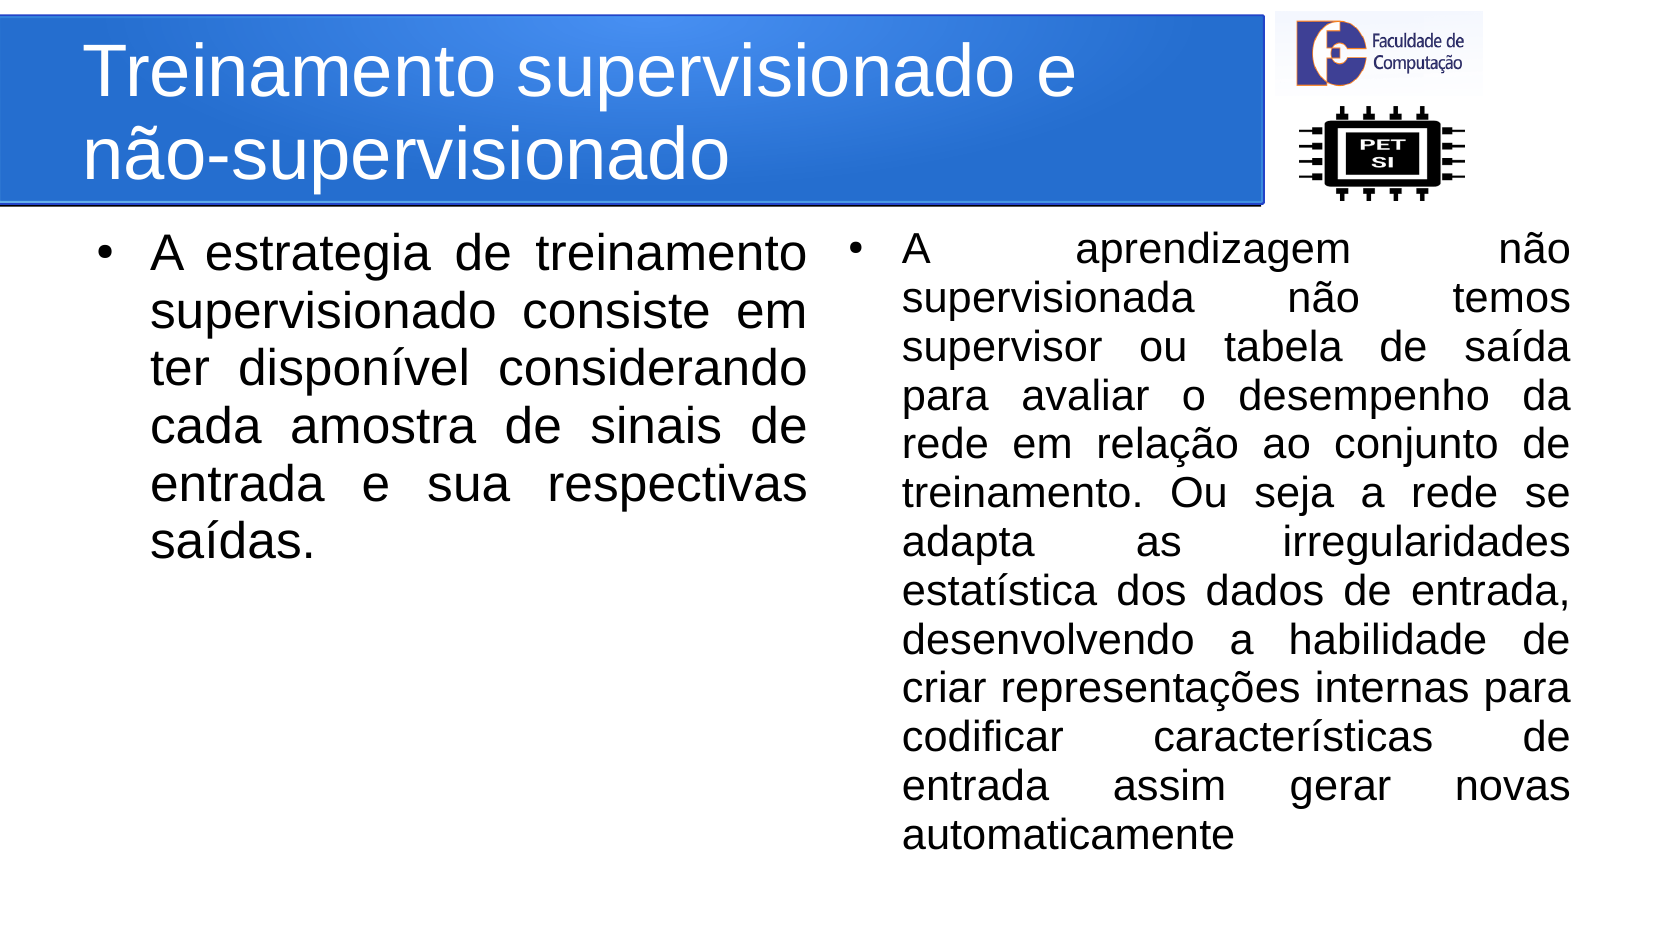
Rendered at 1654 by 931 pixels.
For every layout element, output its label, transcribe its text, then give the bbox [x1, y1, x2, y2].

list A estrategia de treinamento supervisionado consiste em ter disponível considerando cada amostra de sinais de entrada e sua respectivas saídas. [82, 224, 809, 662]
picture [1299, 106, 1465, 201]
title Treinamento supervisionado e não-supervisionado [82, 29, 1235, 196]
picture [1275, 11, 1483, 96]
list A aprendizagem não supervisionada não temos supervisor ou tabela de saída para avaliar o desempenho da rede em relação ao conjunto de treinamento. Ou seja a rede se adapta as irregularidades estatística dos dados de entrada, desenvolvendo a habilidade de criar representações internas para codificar características de entrada assim gerar novas automaticamente [845, 224, 1572, 875]
